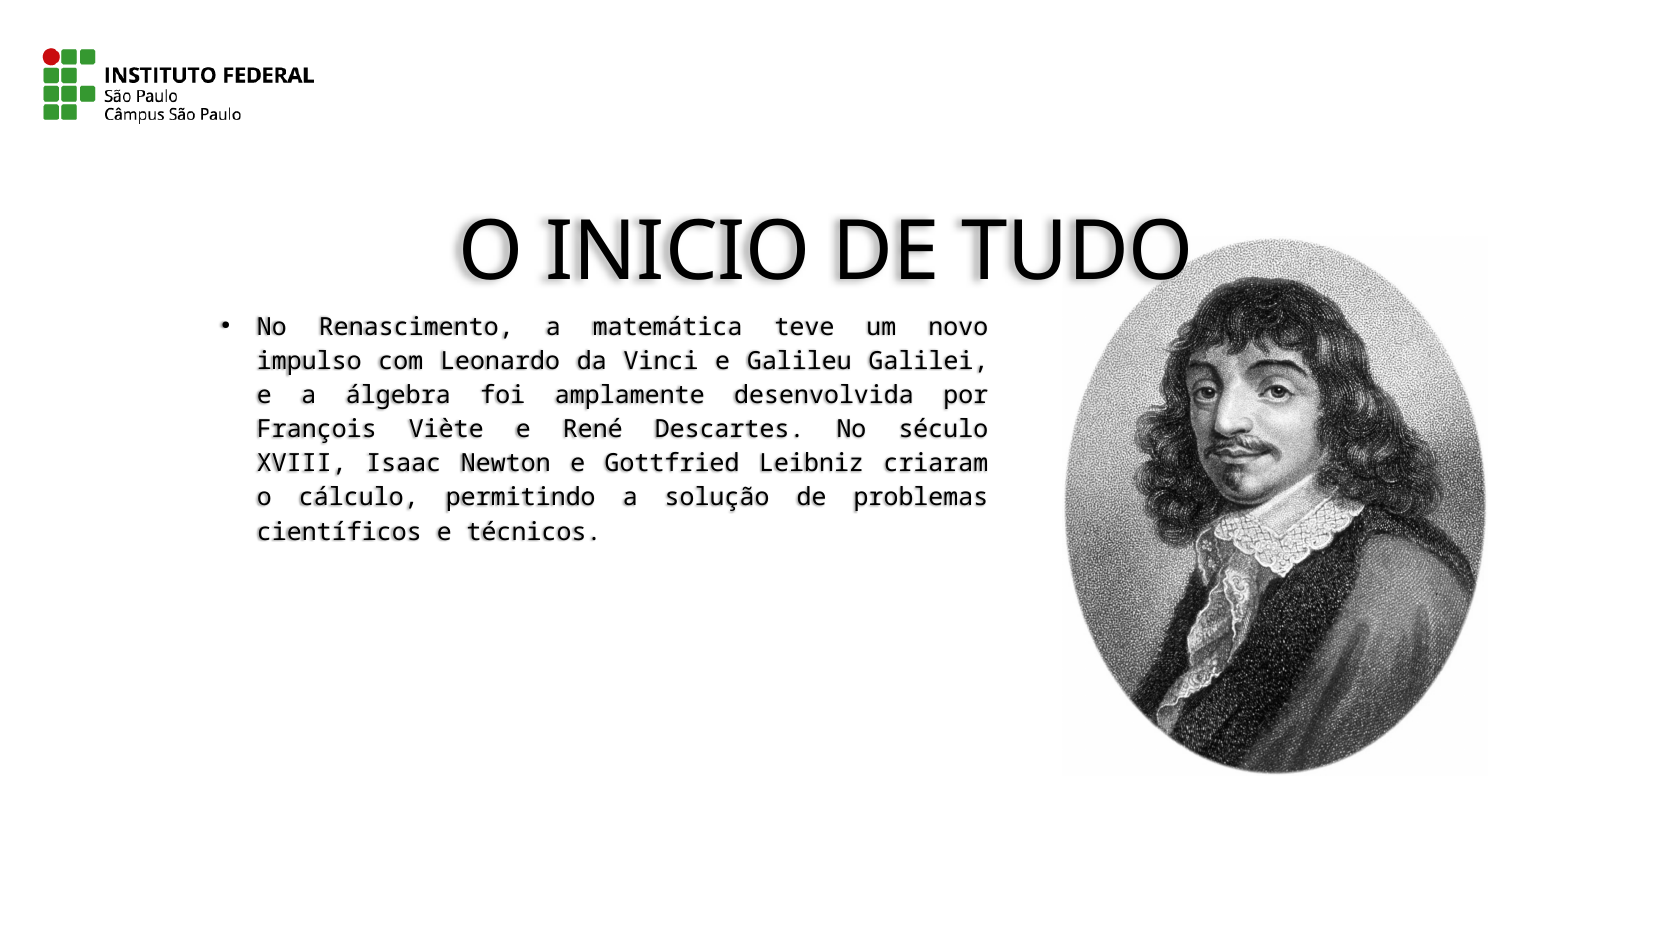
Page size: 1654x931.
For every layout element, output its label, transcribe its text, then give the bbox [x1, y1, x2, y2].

title O INICIO DE TUDO [82, 169, 1571, 325]
picture [29, 29, 325, 136]
text_box No Renascimento, a matemática teve um novo impulso com Leonardo da Vinci e Galileu Galilei, e a álgebra foi amplamente desenvolvida por François Viète e René Descartes. No século XVIII, Isaac Newton e Gottfried Leibniz criaram o cálculo, permitindo a solução de problemas científicos e técnicos. [206, 301, 1004, 775]
picture [1062, 325, 1488, 776]
